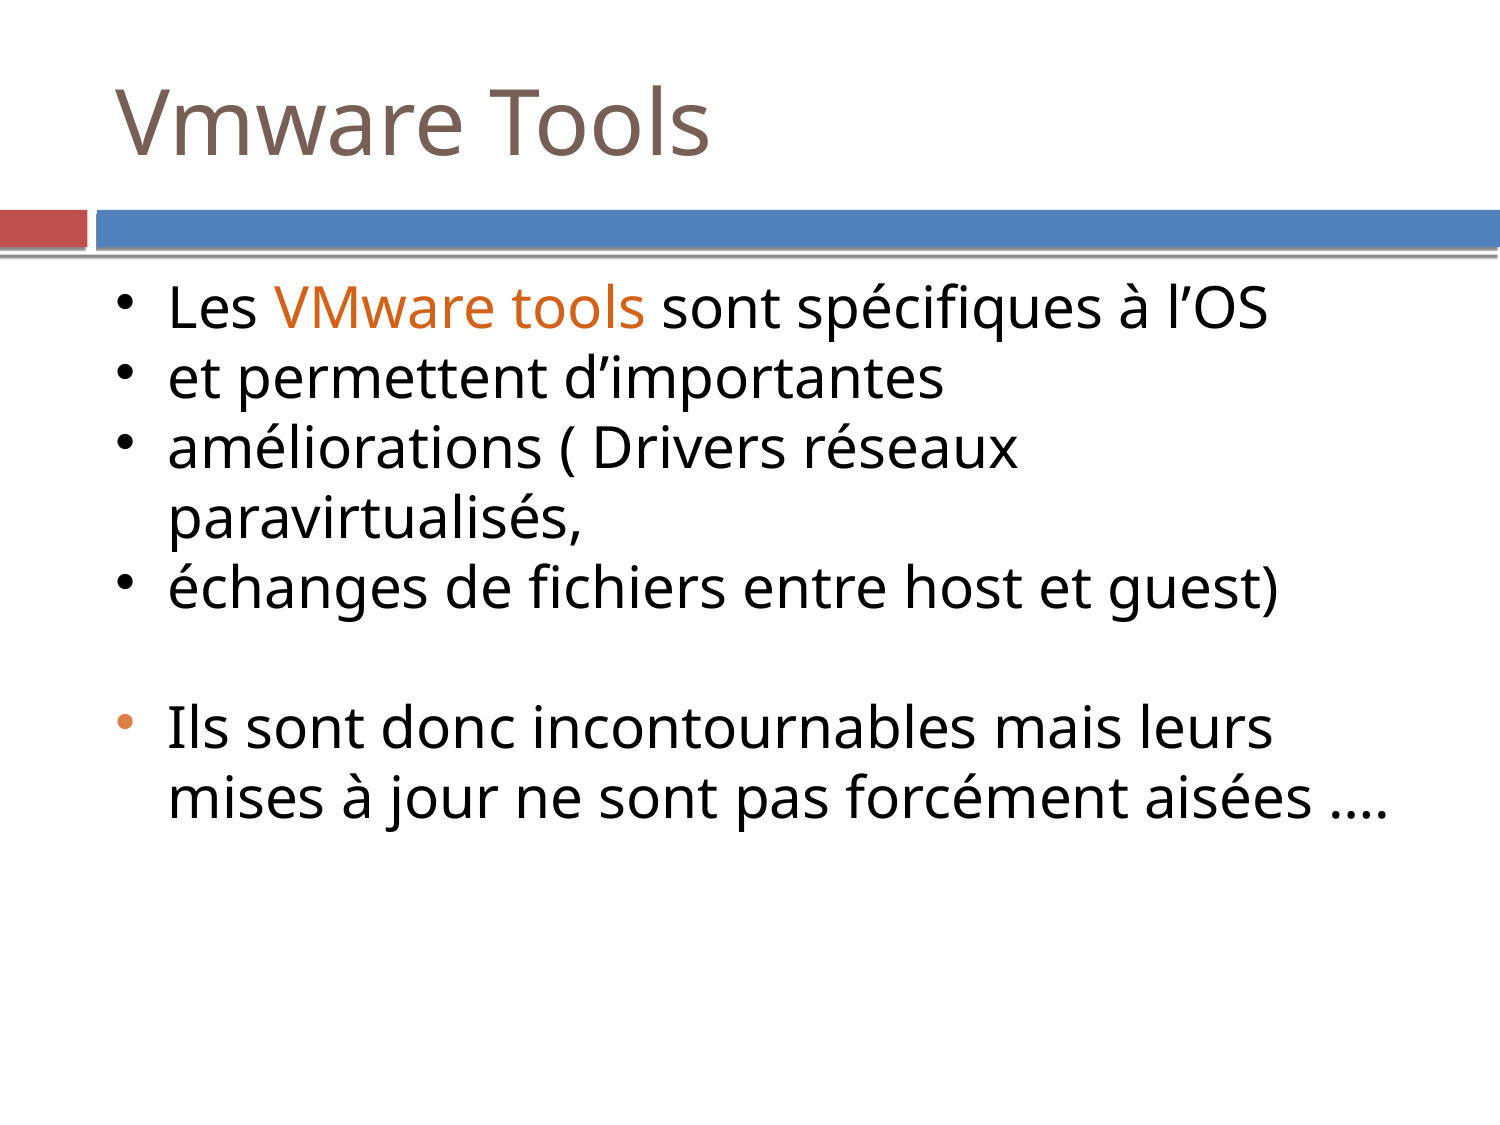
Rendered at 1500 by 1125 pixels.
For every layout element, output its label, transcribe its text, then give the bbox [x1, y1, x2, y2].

text_box Vmware Tools [100, 37, 1438, 200]
text_box Les VMware tools sont spécifiques à l’OS et permettent d’importantes améliorations ( Drivers réseaux paravirtualisés, échanges de fichiers entre host et guest) Ils sont donc incontournables mais leurs mises à jour ne sont pas forcément aisées …. [100, 262, 1438, 1000]
